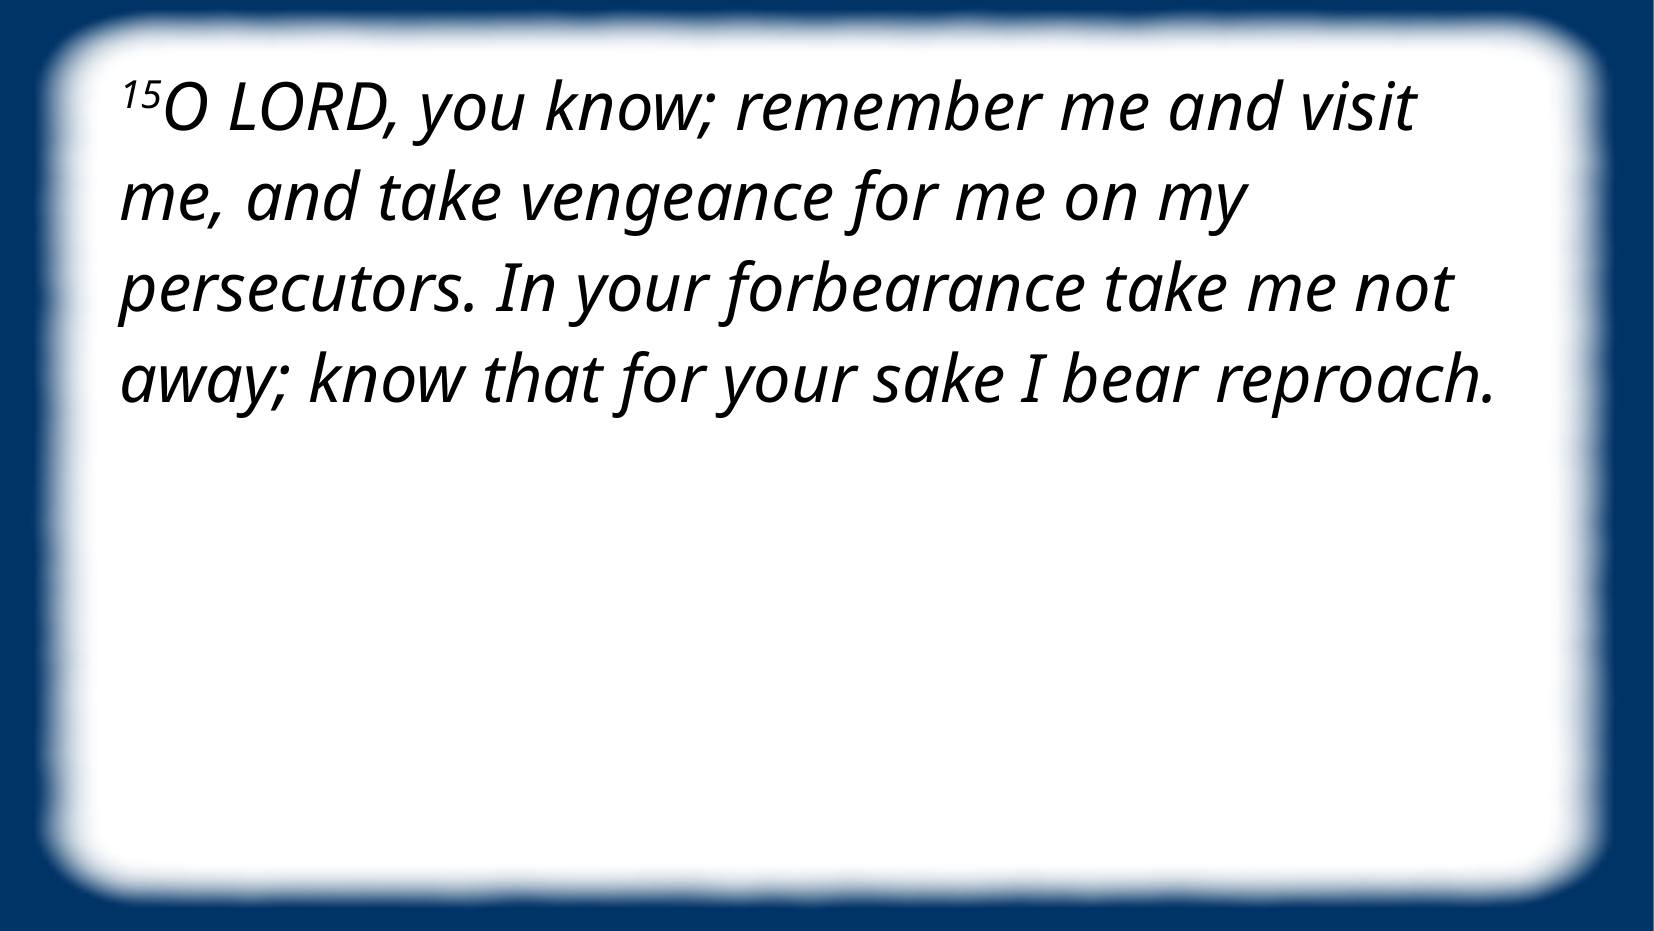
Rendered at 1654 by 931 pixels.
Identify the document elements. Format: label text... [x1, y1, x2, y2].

picture [0, 0, 1654, 931]
text_box 15O LORD, you know; remember me and visit me, and take vengeance for me on my persecutors. In your forbearance take me not away; know that for your sake I bear reproach. [85, 51, 1556, 422]
